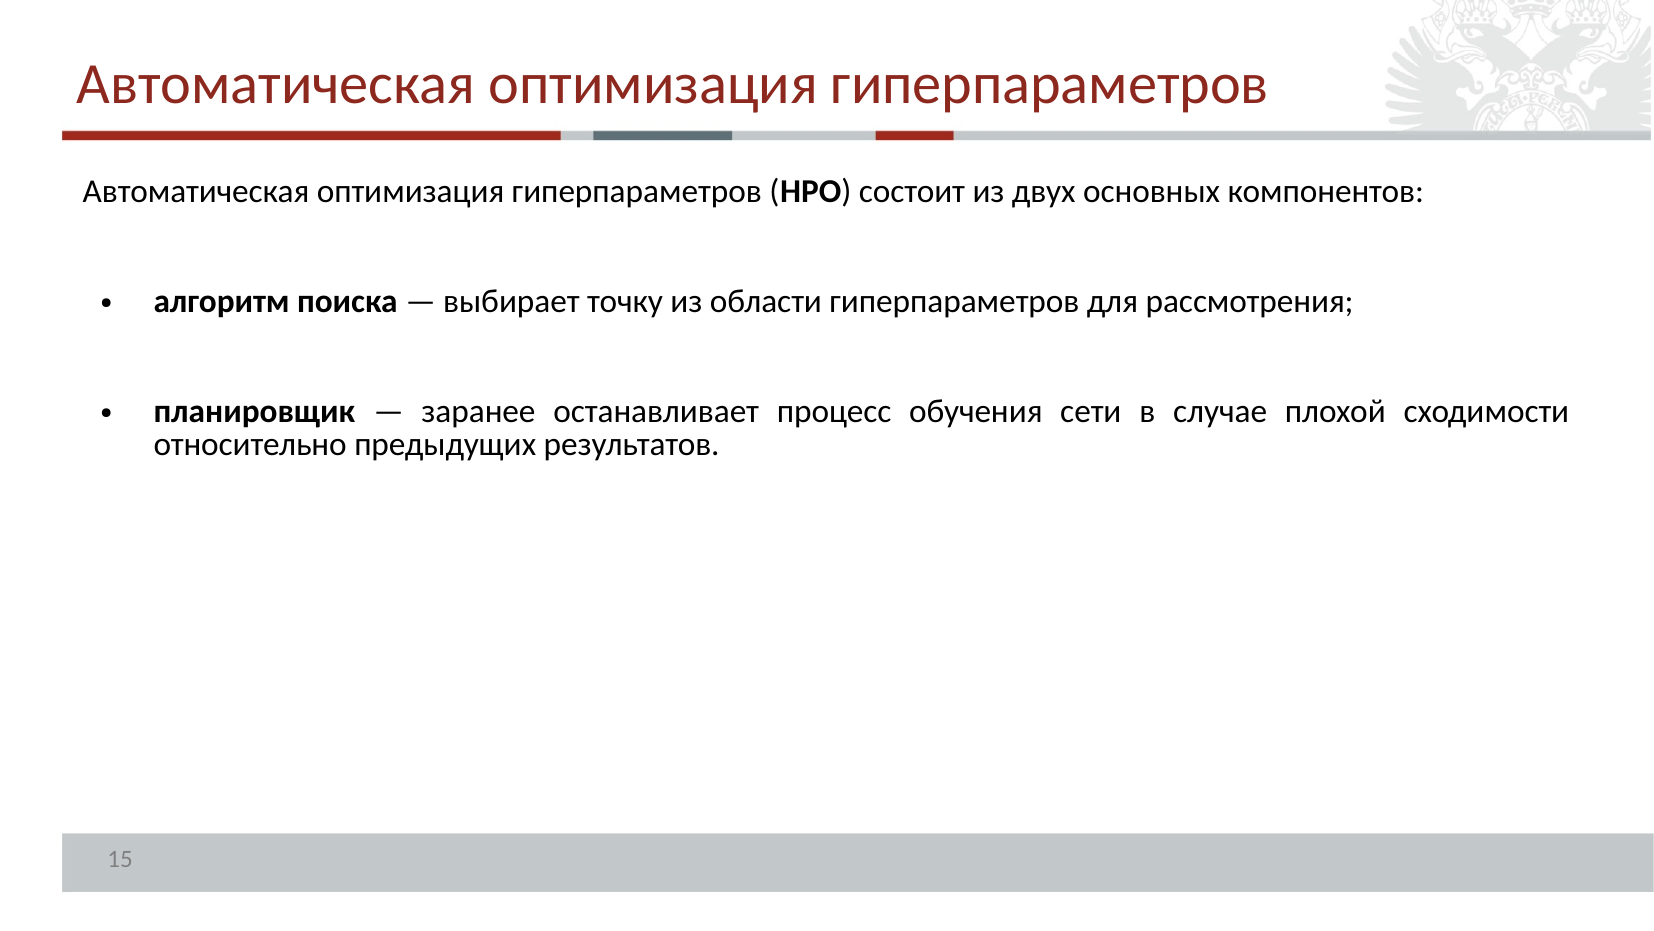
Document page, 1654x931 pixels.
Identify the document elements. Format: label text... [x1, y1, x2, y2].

list Автоматическая оптимизация гиперпараметров (HPO) состоит из двух основных компонентов: алгоритм поиска — выбирает точку из области гиперпараметров для рассмотрения; планировщик — заранее останавливает процесс обучения сети в случае плохой сходимости относительно предыдущих результатов. [82, 177, 1571, 798]
title Автоматическая оптимизация гиперпараметров [76, 48, 1565, 130]
picture [0, 0, 1654, 931]
